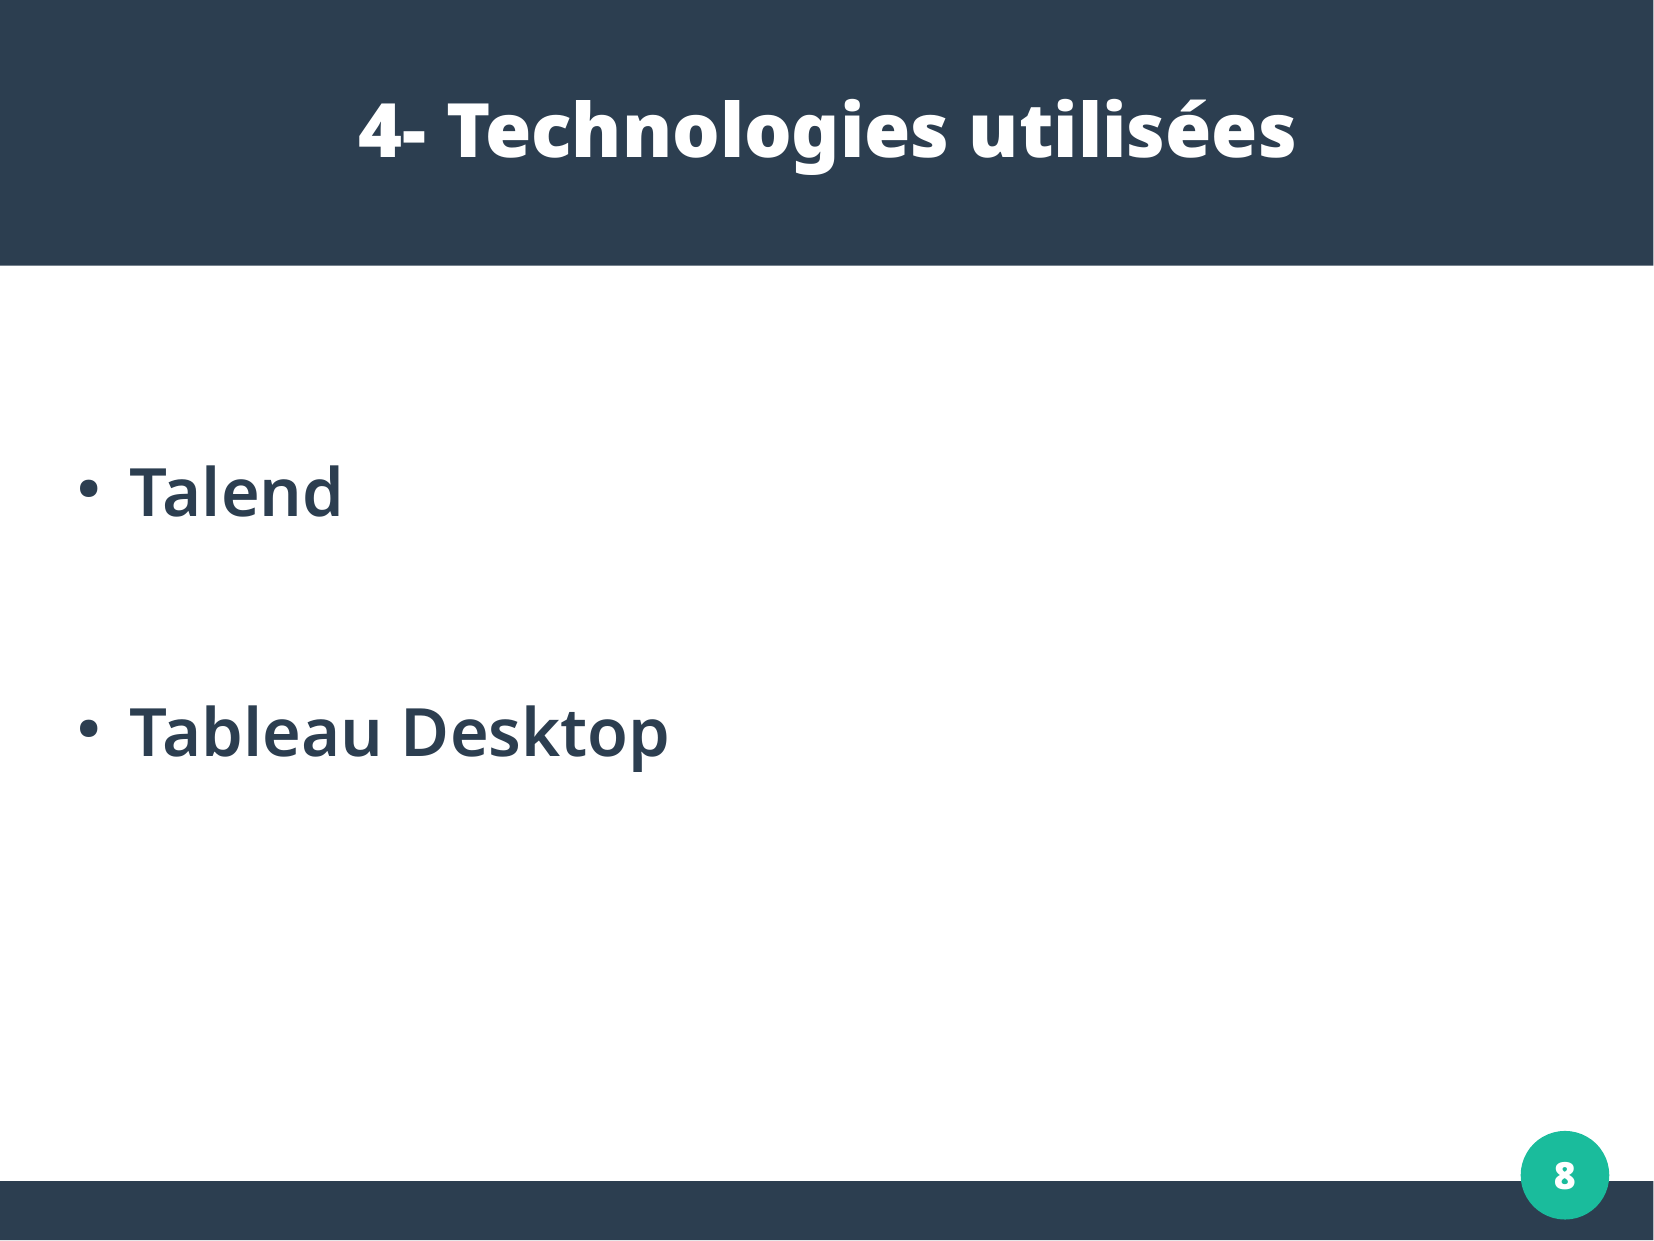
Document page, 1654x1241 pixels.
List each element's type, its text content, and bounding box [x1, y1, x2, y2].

title 4- Technologies utilisées [59, 49, 1595, 207]
list Talend Tableau Desktop [59, 324, 1595, 1152]
